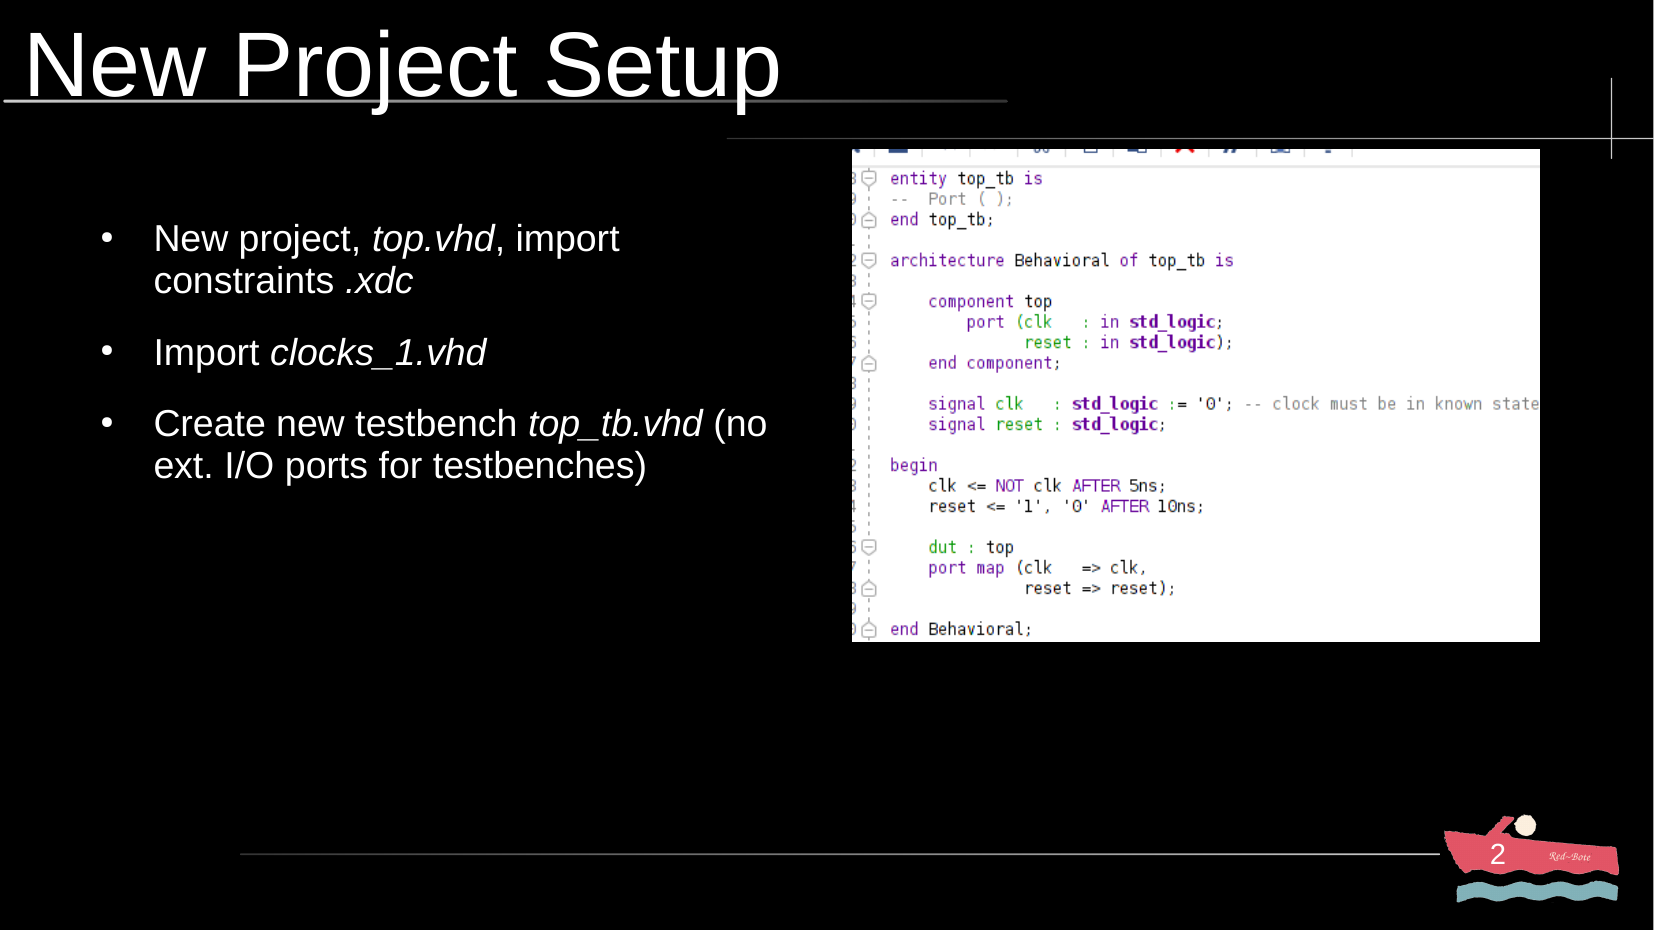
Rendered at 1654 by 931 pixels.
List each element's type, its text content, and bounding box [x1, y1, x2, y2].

picture [1440, 807, 1625, 908]
title New Project Setup [23, 11, 1589, 119]
picture [852, 149, 1540, 642]
list New project, top.vhd, import constraints .xdc Import clocks_1.vhd Create new testbench top_tb.vhd (no ext. I/O ports for testbenches) [82, 217, 809, 601]
